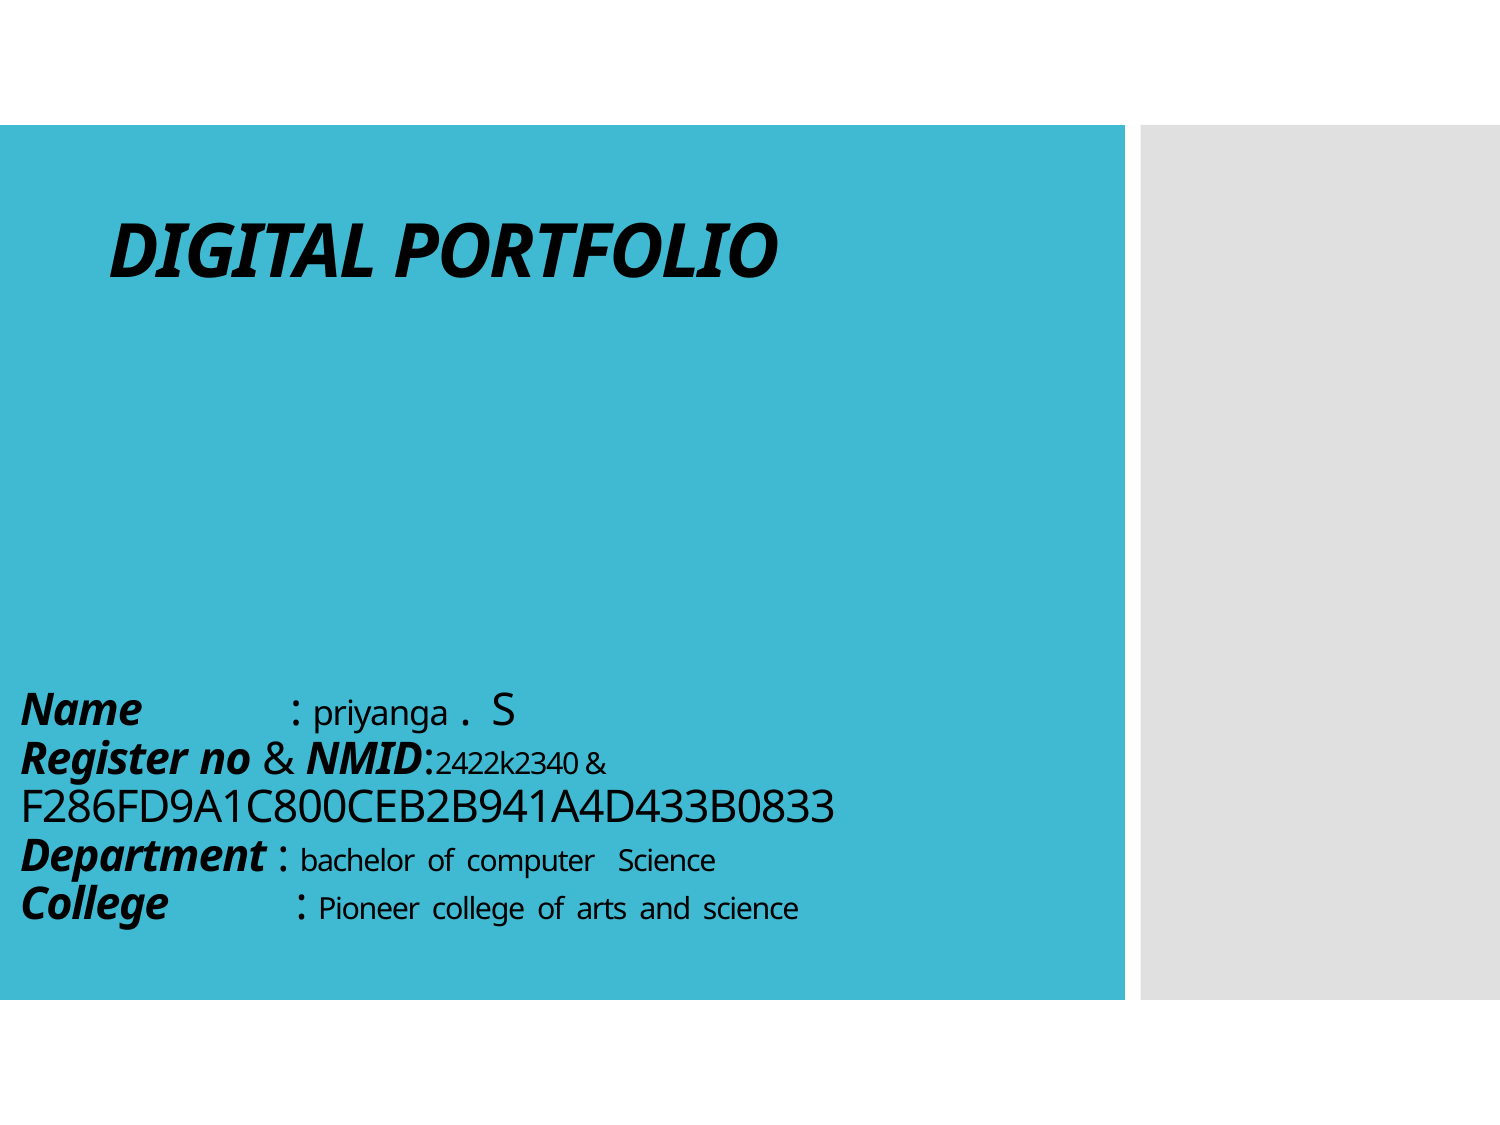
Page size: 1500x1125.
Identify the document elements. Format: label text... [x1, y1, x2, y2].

title Name : priyanga . S Register no & NMID:2422k2340 & F286FD9A1C800CEB2B941A4D433B0833 Department : bachelor of computer Science College : Pioneer college of arts and science [4, 631, 880, 985]
title DIGITAL PORTFOLIO [93, 94, 969, 302]
